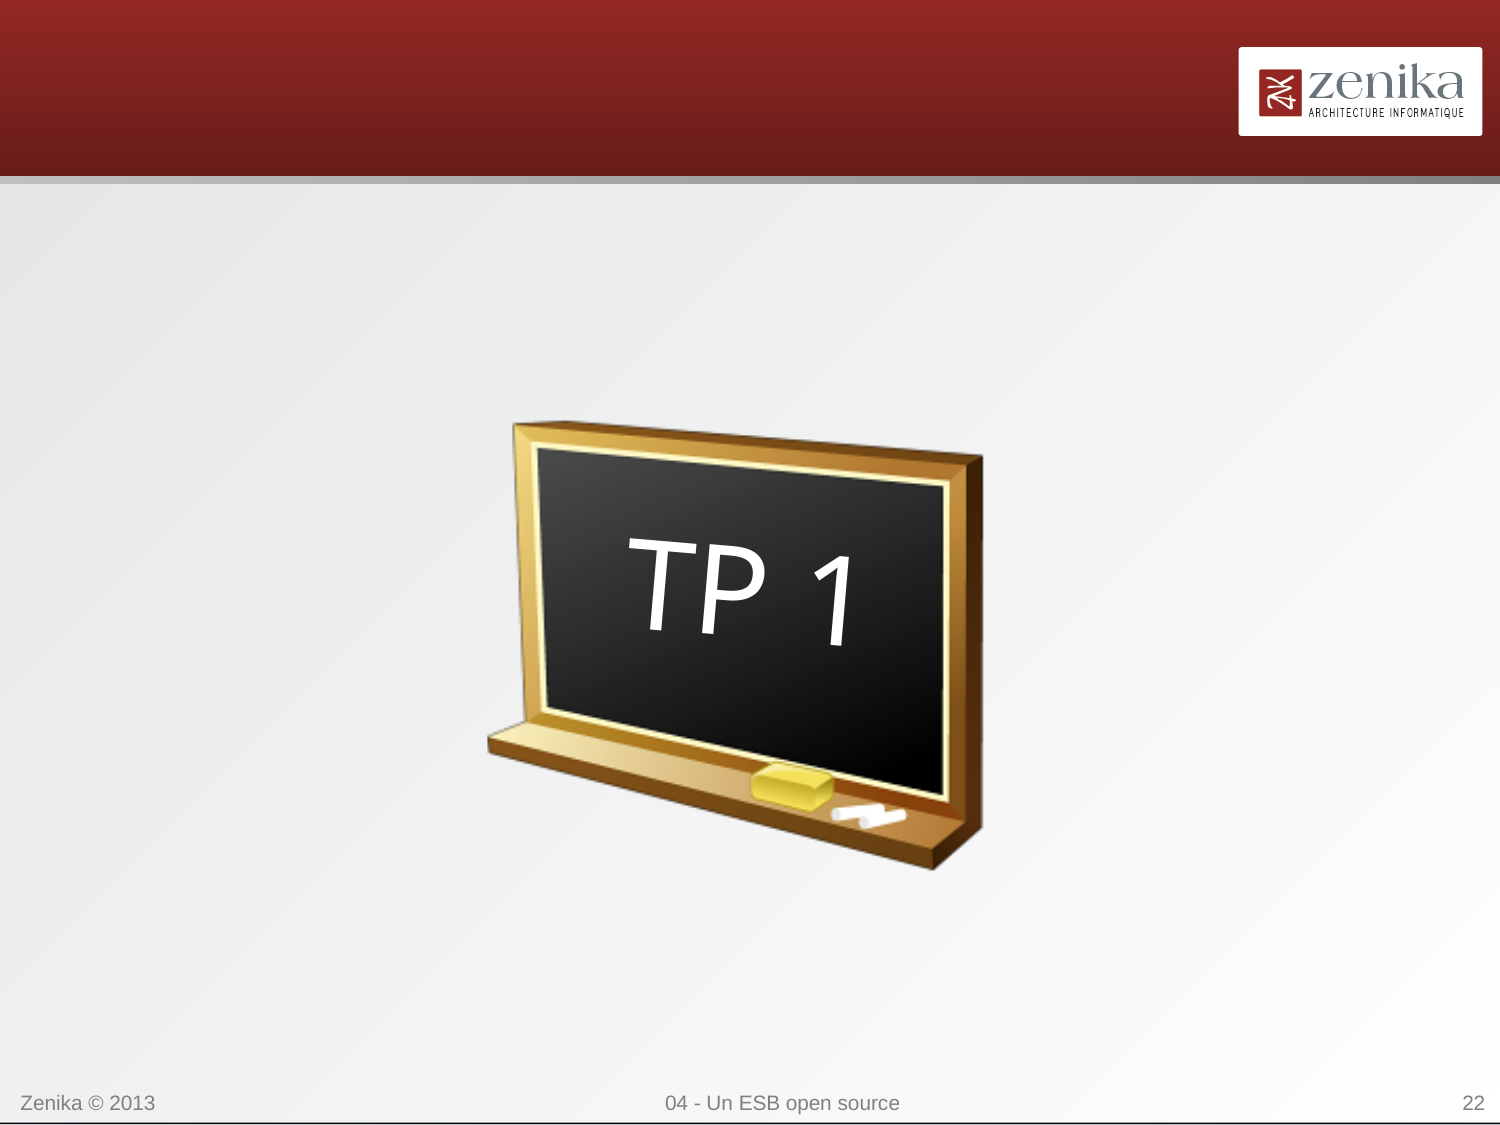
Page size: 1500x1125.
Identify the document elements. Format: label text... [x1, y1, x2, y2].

text_box TP 1 [602, 496, 918, 695]
picture [1257, 58, 1464, 125]
picture [484, 388, 1019, 923]
